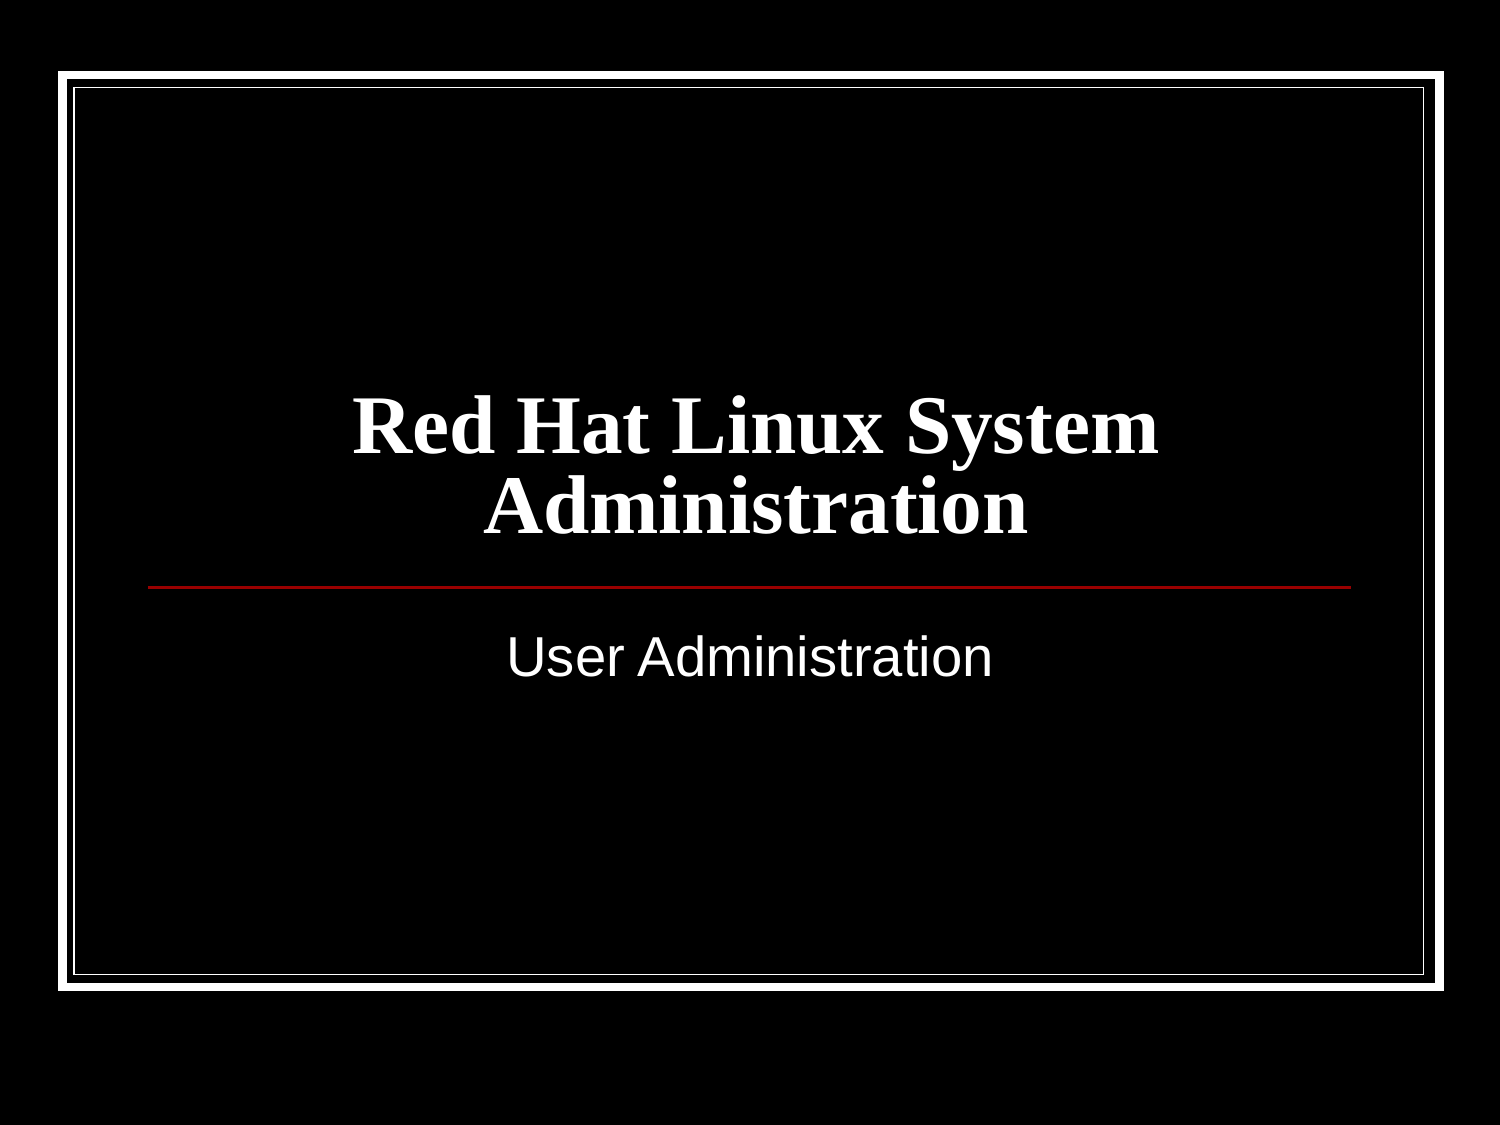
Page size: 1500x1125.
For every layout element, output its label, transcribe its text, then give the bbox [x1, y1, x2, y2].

title Red Hat Linux System Administration [200, 137, 1313, 558]
subtitle User Administration [225, 612, 1276, 920]
